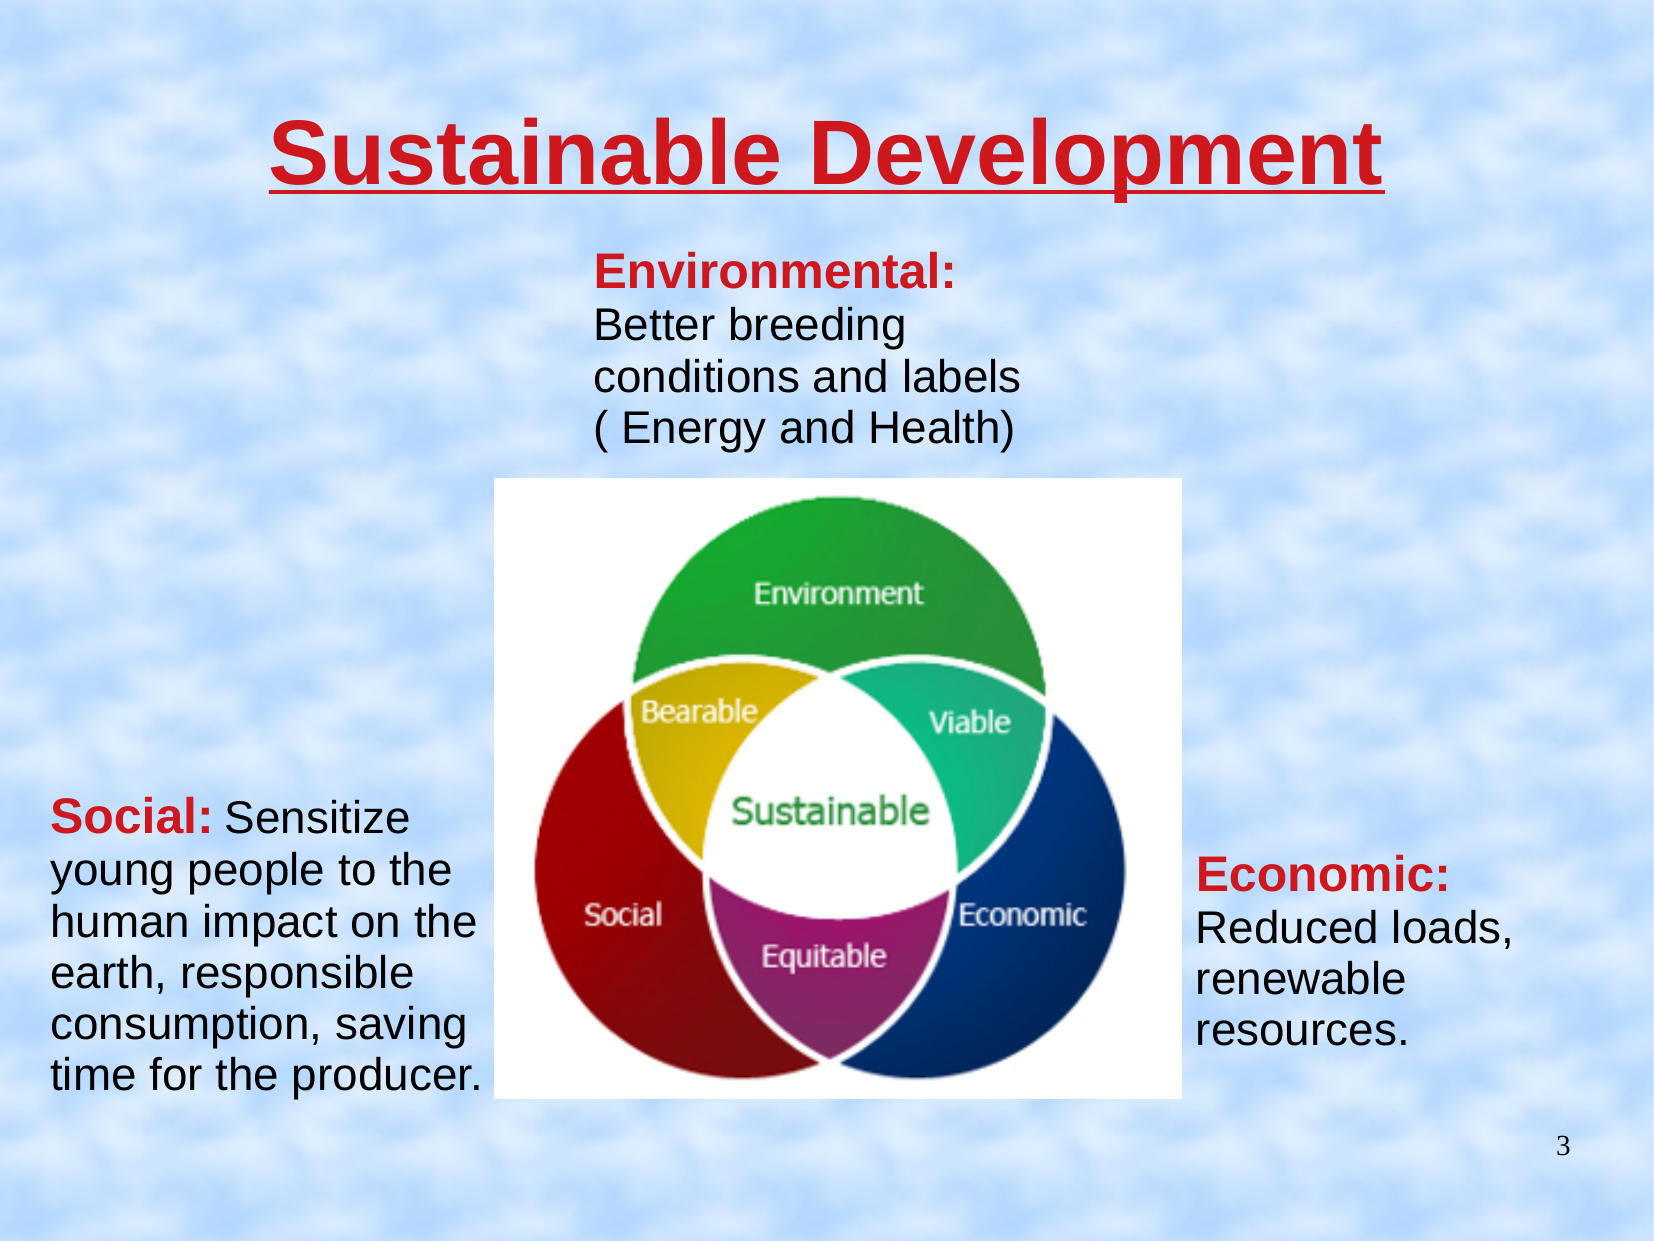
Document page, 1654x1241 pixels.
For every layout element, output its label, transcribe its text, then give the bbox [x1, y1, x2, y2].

title Sustainable Development [82, 49, 1571, 257]
text_box Environmental: Better breeding conditions and labels ( Energy and Health) [578, 236, 1087, 461]
text_box Economic: Reduced loads, renewable resources. [1181, 838, 1642, 1063]
text_box Social: Sensitize young people to the human impact on the earth, responsible consumption, saving time for the producer. [35, 781, 508, 1109]
picture [0, 0, 1654, 1241]
